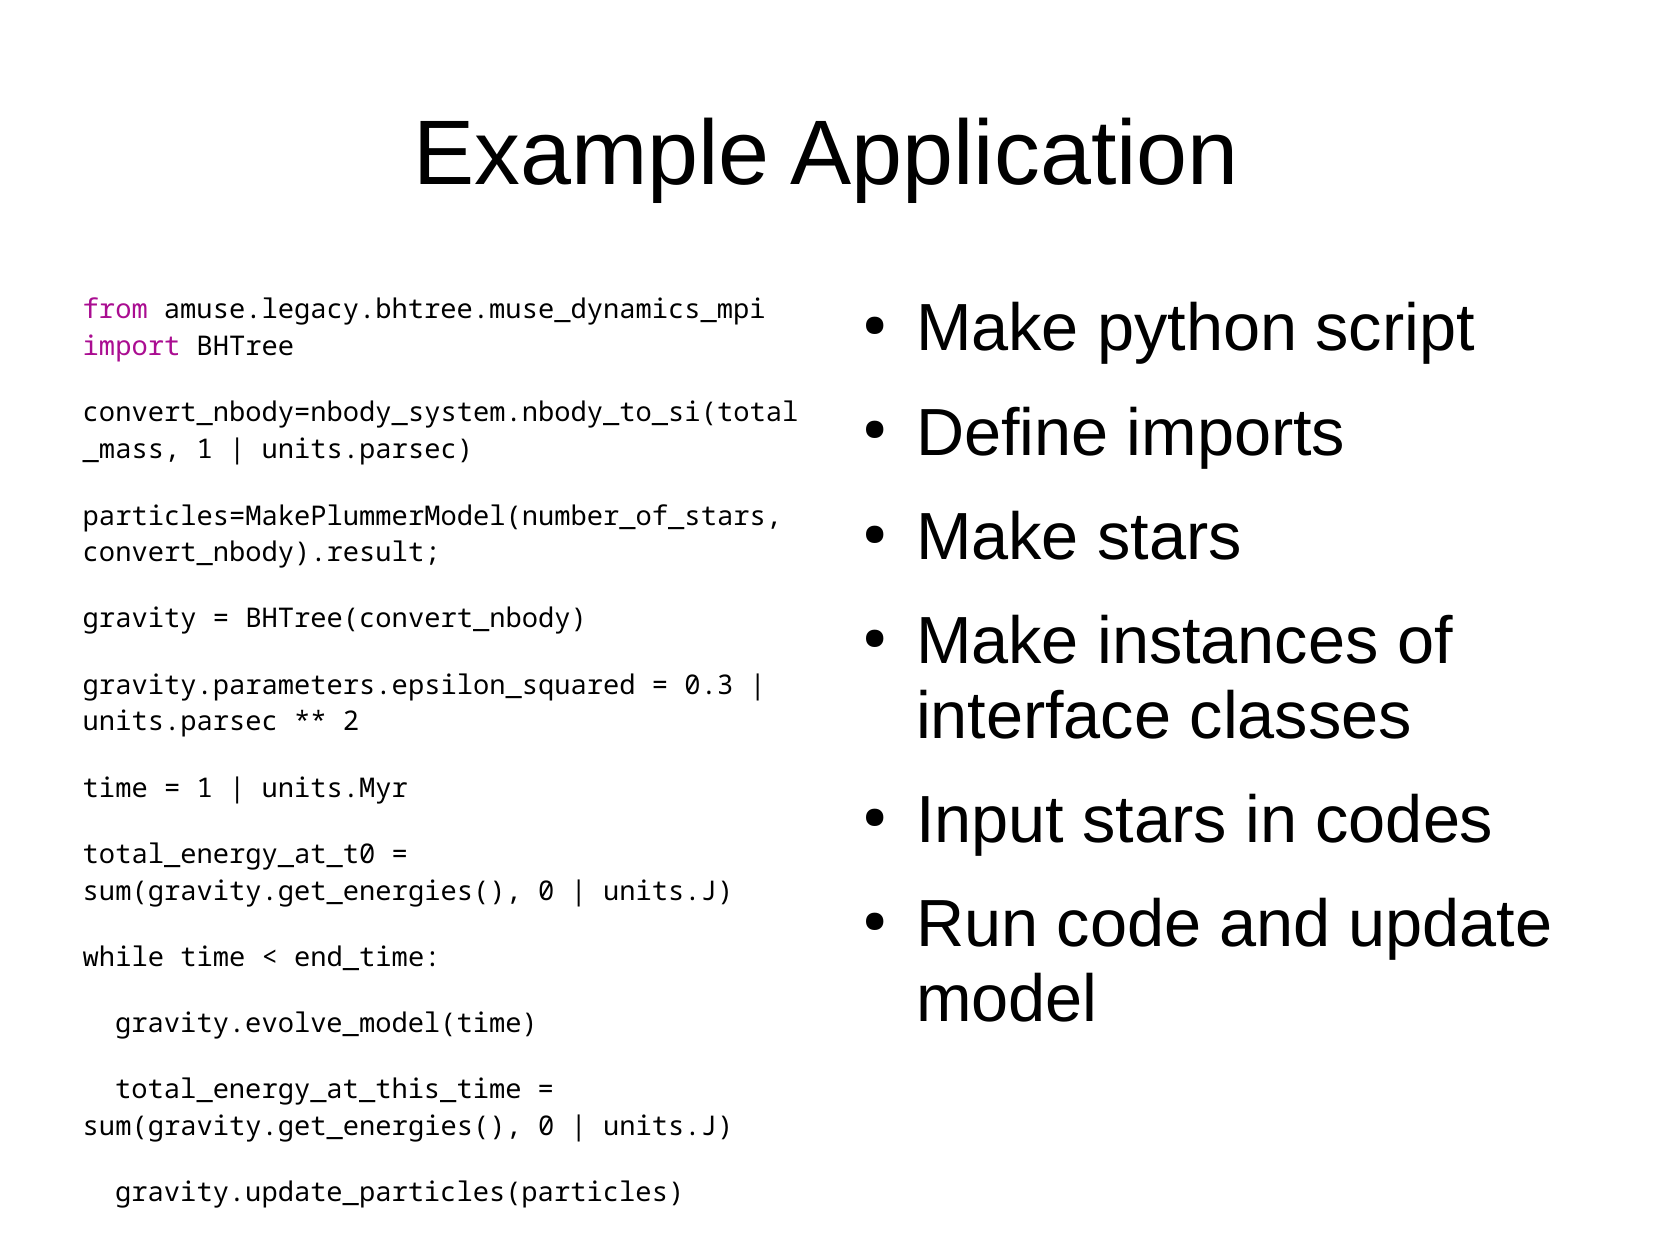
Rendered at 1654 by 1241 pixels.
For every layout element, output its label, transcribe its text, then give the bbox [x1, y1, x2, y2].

title Example Application [82, 49, 1571, 257]
list Make python script Define imports Make stars Make instances of interface classes Input stars in codes Run code and update model [845, 290, 1572, 1094]
list from amuse.legacy.bhtree.muse_dynamics_mpi import BHTree convert_nbody=nbody_system.nbody_to_si(total_mass, 1 | units.parsec) particles=MakePlummerModel(number_of_stars, convert_nbody).result; gravity = BHTree(convert_nbody) gravity.parameters.epsilon_squared = 0.3 | units.parsec ** 2 time = 1 | units.Myr total_energy_at_t0 = sum(gravity.get_energies(), 0 | units.J) while time < end_time: gravity.evolve_model(time) total_energy_at_this_time = sum(gravity.get_energies(), 0 | units.J) gravity.update_particles(particles) [82, 290, 809, 1160]
